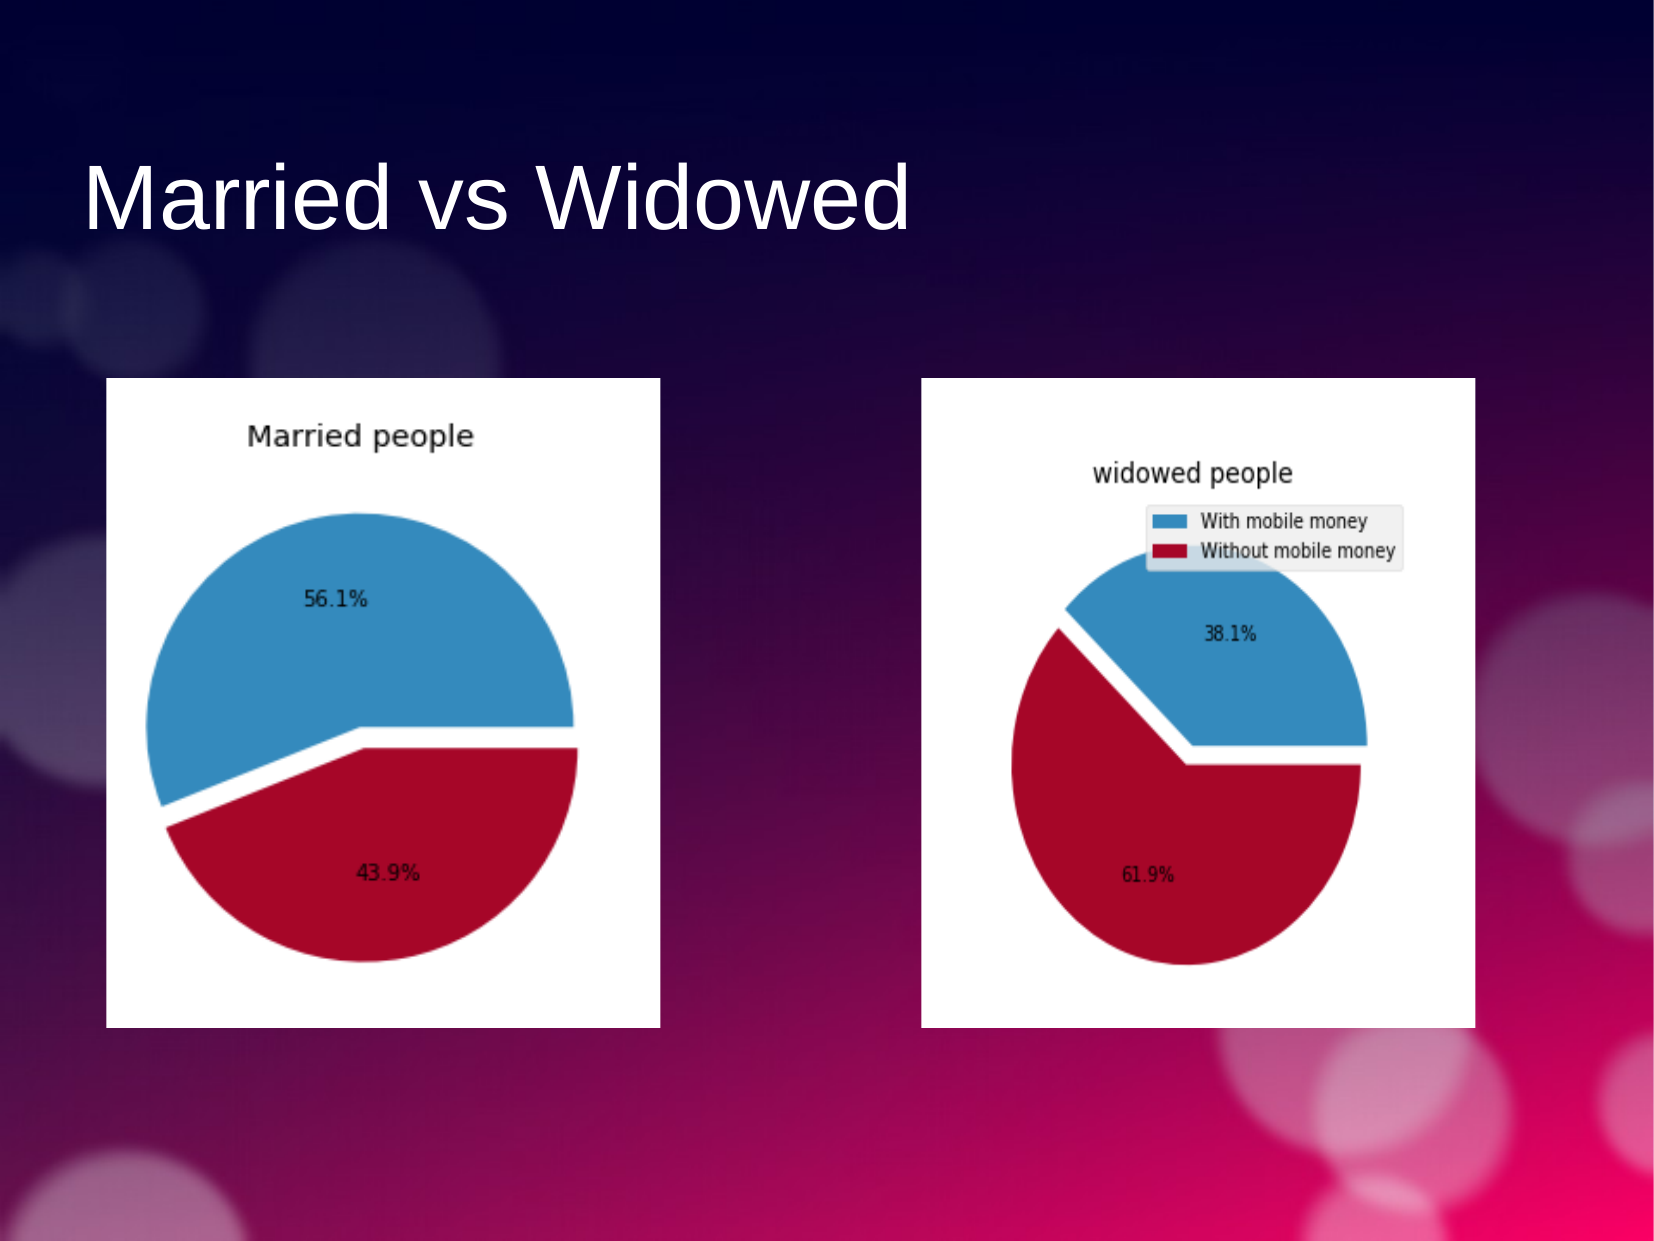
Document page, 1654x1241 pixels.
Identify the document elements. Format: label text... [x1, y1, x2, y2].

title Married vs Widowed [82, 94, 1571, 302]
picture [0, 0, 1654, 1241]
